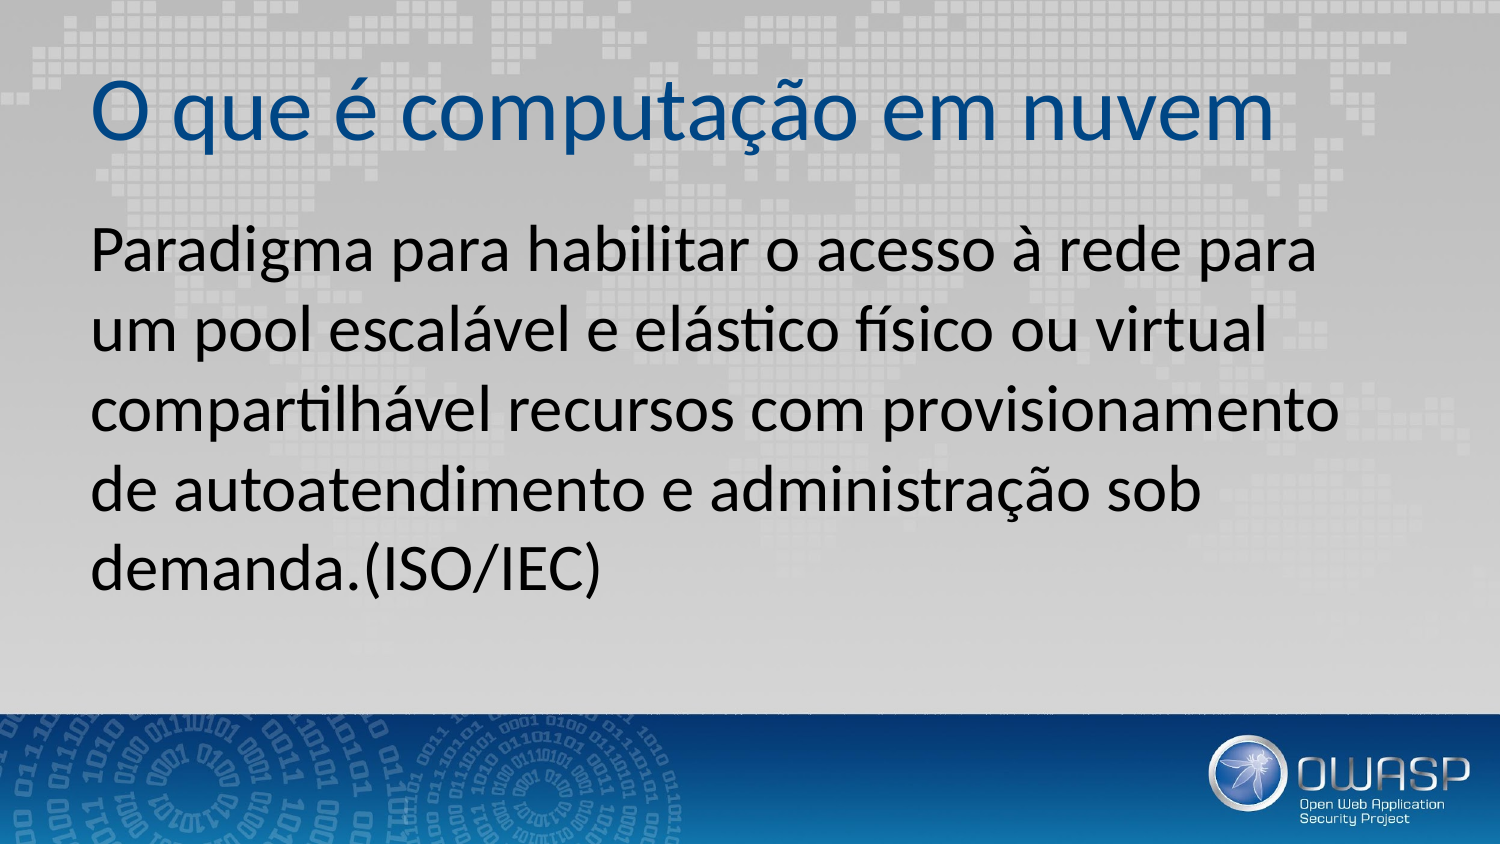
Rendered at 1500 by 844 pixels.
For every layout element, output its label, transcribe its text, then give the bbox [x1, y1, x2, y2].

list Paradigma para habilitar o acesso à rede para um pool escalável e elástico físico ou virtual compartilhável recursos com provisionamento de autoatendimento e administração sob demanda.(ISO/IEC) [75, 196, 1425, 705]
title O que é computação em nuvem [75, 33, 1425, 175]
picture [0, 0, 1500, 844]
